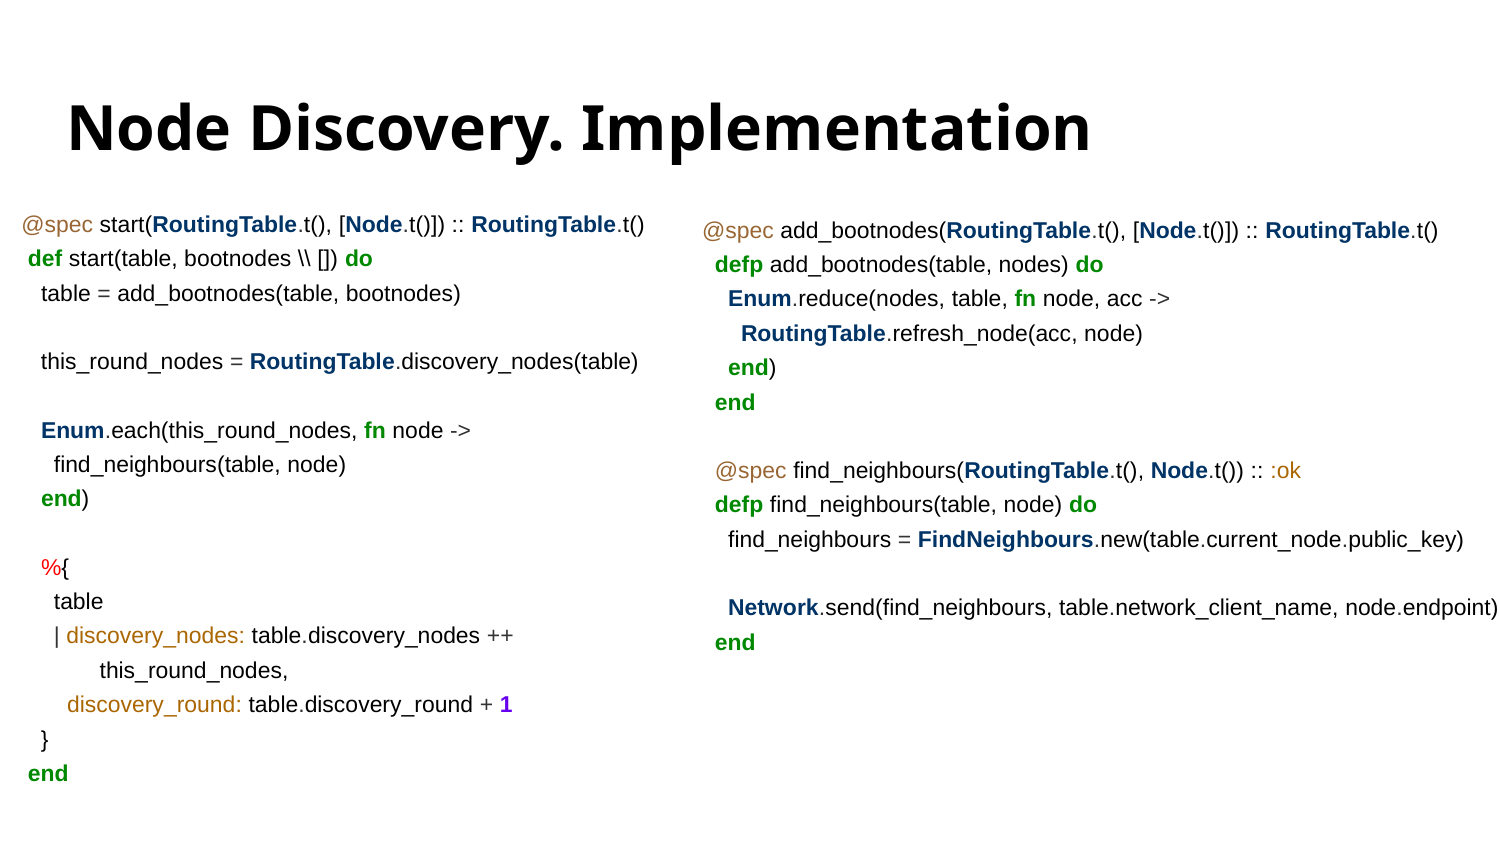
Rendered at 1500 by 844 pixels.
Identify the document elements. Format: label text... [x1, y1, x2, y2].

text_box @spec add_bootnodes(RoutingTable.t(), [Node.t()]) :: RoutingTable.t() defp add_bootnodes(table, nodes) do Enum.reduce(nodes, table, fn node, acc -> RoutingTable.refresh_node(acc, node) end) end @spec find_neighbours(RoutingTable.t(), Node.t()) :: :ok defp find_neighbours(table, node) do find_neighbours = FindNeighbours.new(table.current_node.public_key) Network.send(find_neighbours, table.network_client_name, node.endpoint) end [687, 193, 1500, 670]
title Node Discovery. Implementation [51, 72, 1449, 176]
list @spec start(RoutingTable.t(), [Node.t()]) :: RoutingTable.t() def start(table, bootnodes \\ []) do table = add_bootnodes(table, bootnodes) this_round_nodes = RoutingTable.discovery_nodes(table) Enum.each(this_round_nodes, fn node -> find_neighbours(table, node) end) %{ table | discovery_nodes: table.discovery_nodes ++ this_round_nodes, discovery_round: table.discovery_round + 1 } end [0, 187, 688, 748]
